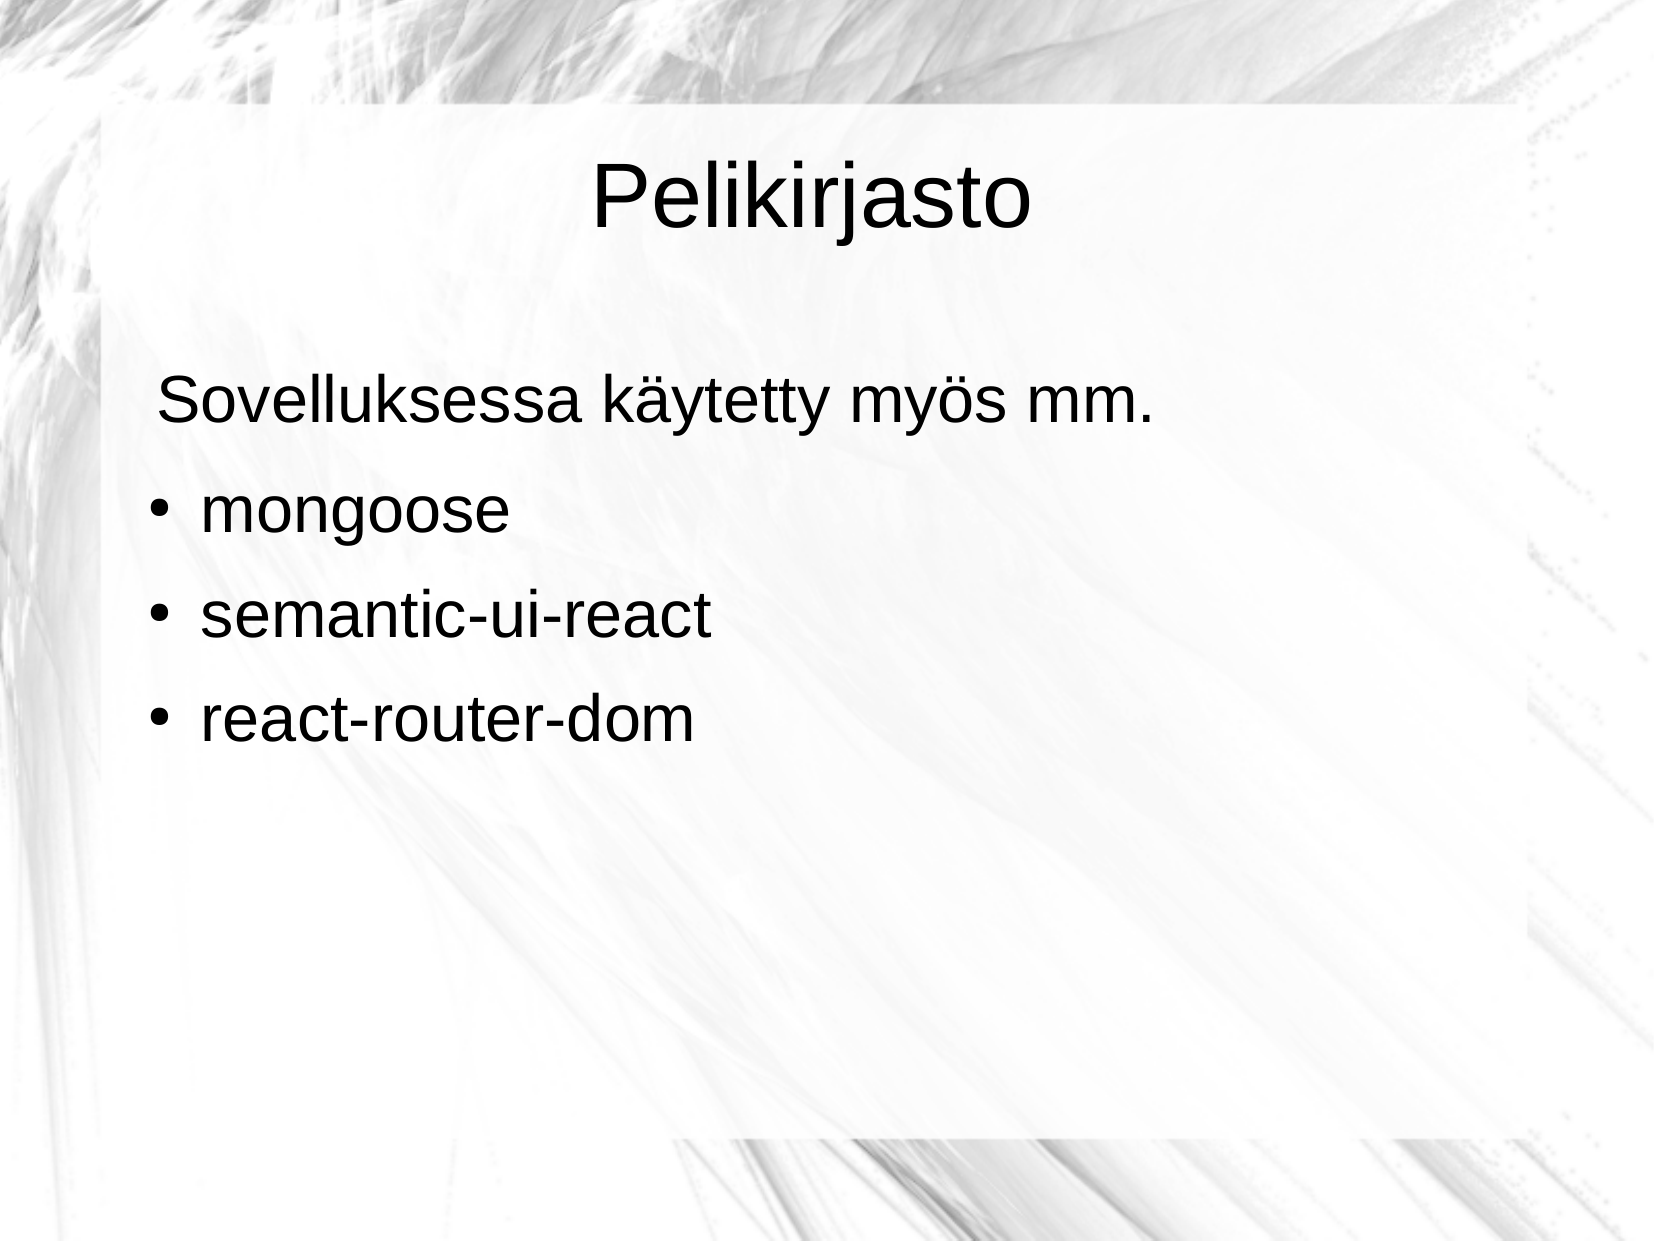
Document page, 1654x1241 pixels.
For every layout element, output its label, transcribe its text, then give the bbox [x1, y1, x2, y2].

picture [0, 0, 1654, 1241]
title Pelikirjasto [118, 112, 1506, 281]
list mongoose semantic-ui-react react-router-dom [129, 472, 1583, 792]
text_box Sovelluksessa käytetty myös mm. [141, 354, 1394, 444]
